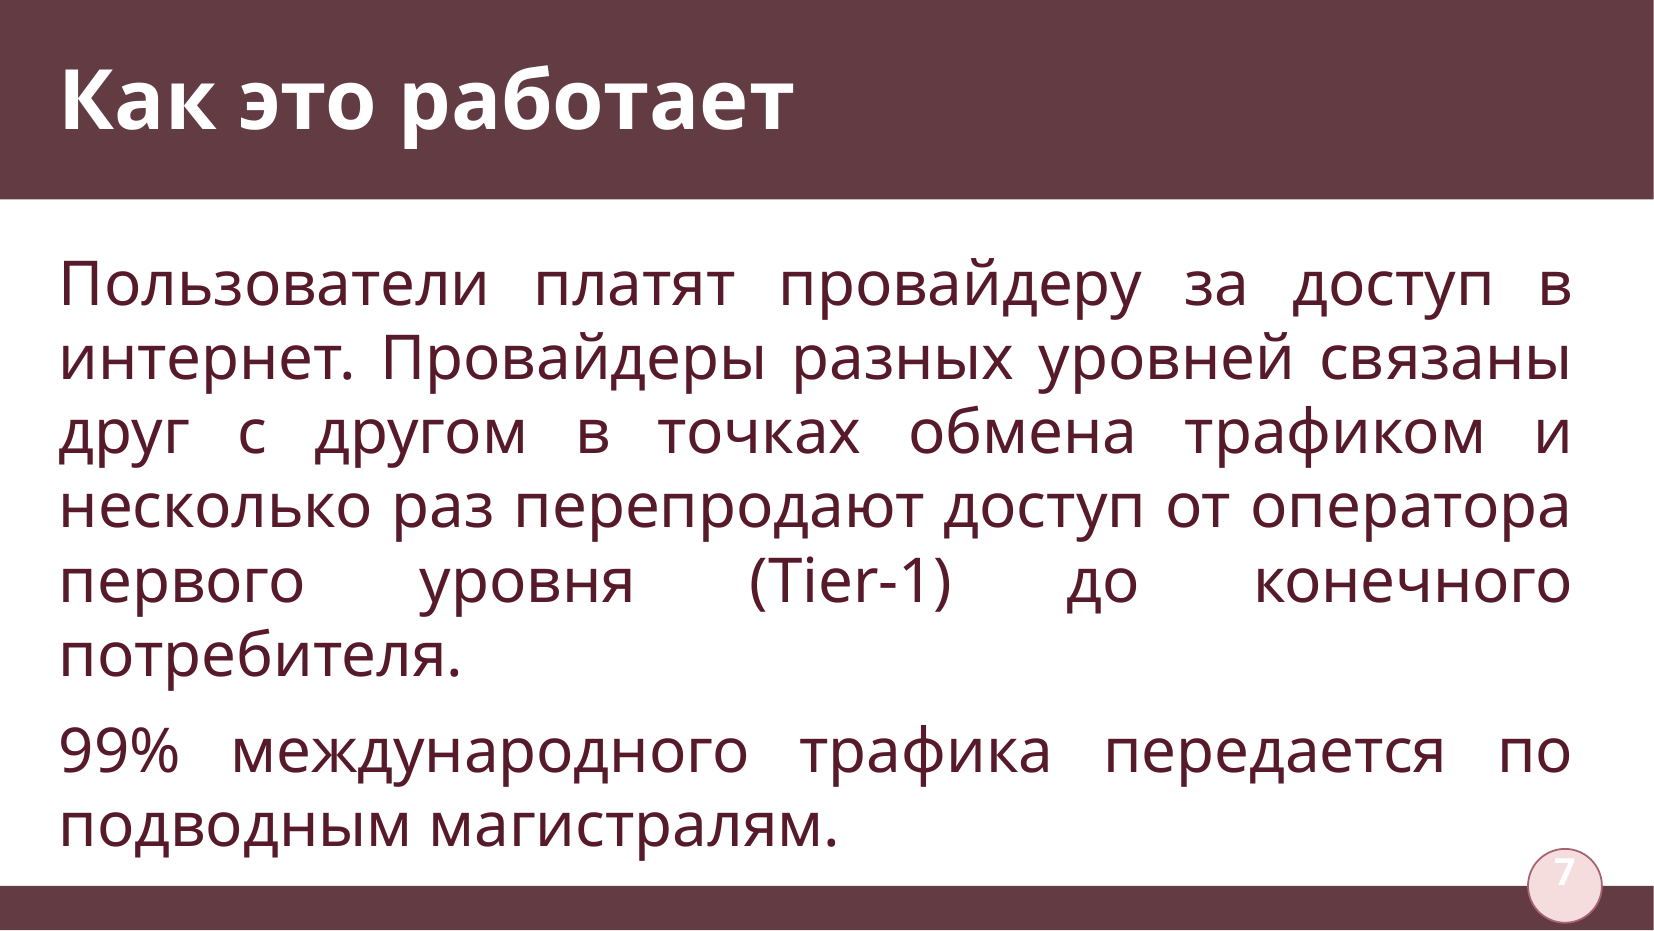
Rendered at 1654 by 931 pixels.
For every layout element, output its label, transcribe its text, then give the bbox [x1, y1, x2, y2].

list Пользователи платят провайдеру за доступ в интернет. Провайдеры разных уровней связаны друг с другом в точках обмена трафиком и несколько раз перепродают доступ от оператора первого уровня (Tier-1) до конечного потребителя. 99% международного трафика передается по подводным магистралям. [59, 243, 1595, 864]
title Как это работает [59, 37, 1595, 156]
